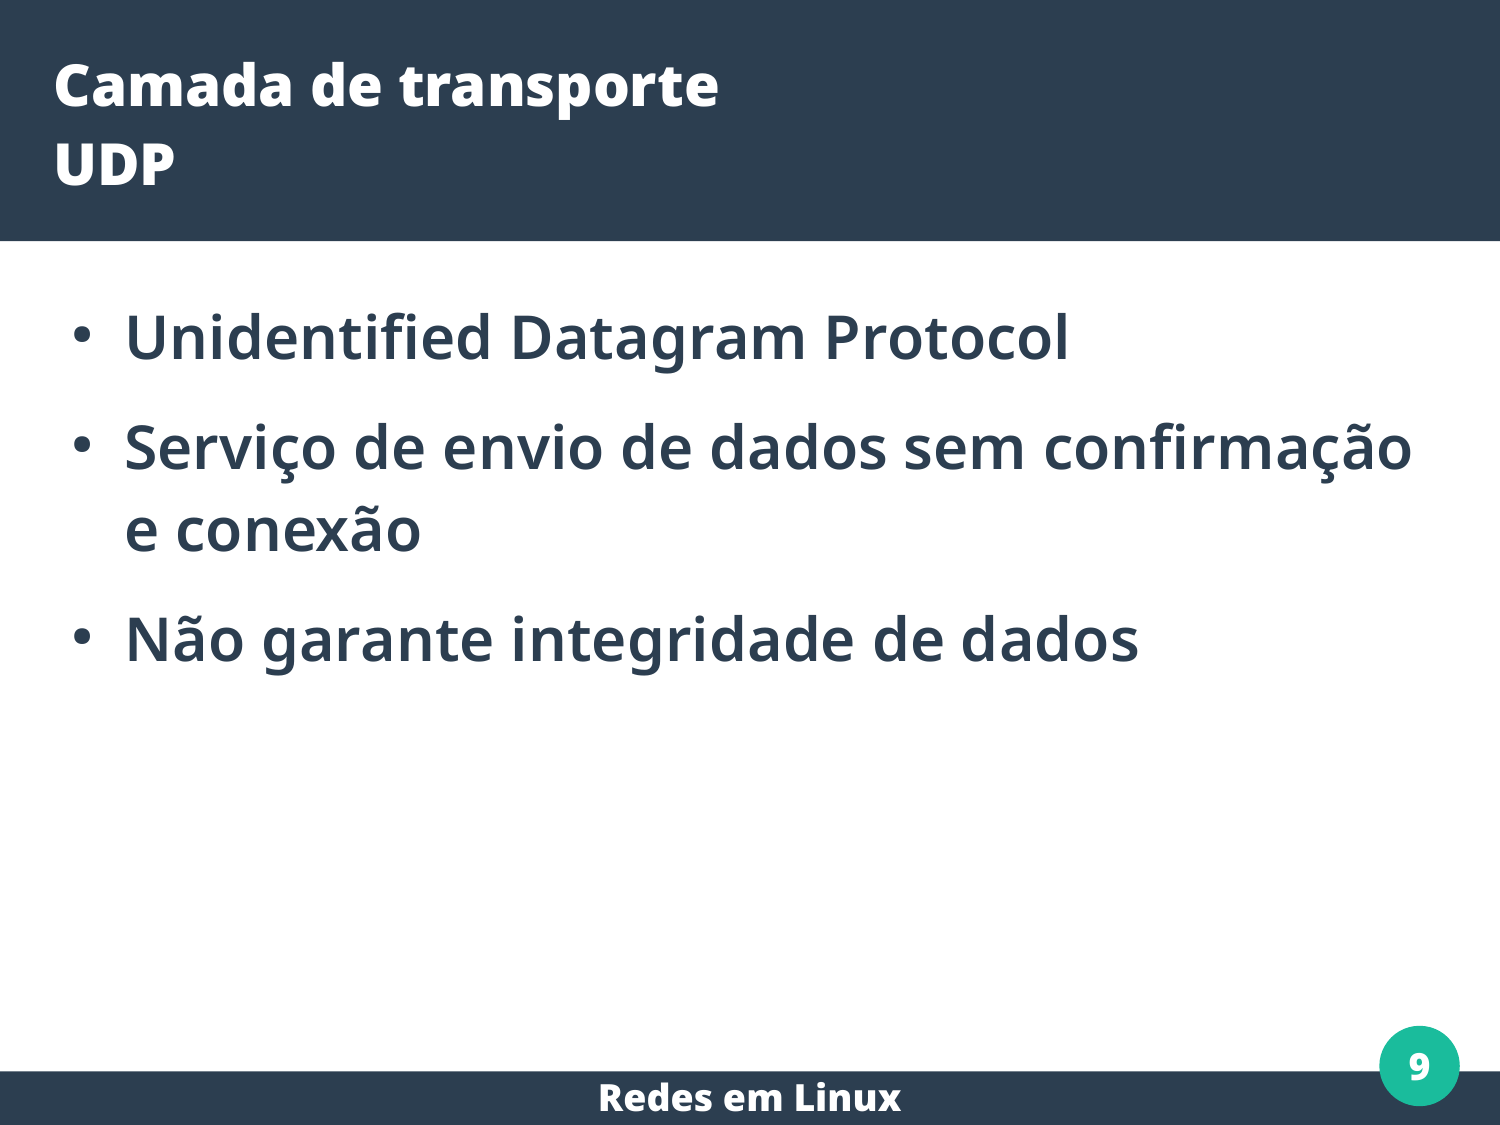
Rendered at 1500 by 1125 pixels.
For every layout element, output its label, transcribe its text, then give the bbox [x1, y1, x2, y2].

list Unidentified Datagram Protocol Serviço de envio de dados sem confirmação e conexão Não garante integridade de dados [53, 294, 1447, 1045]
title Camada de transporte UDP [53, 44, 1447, 188]
